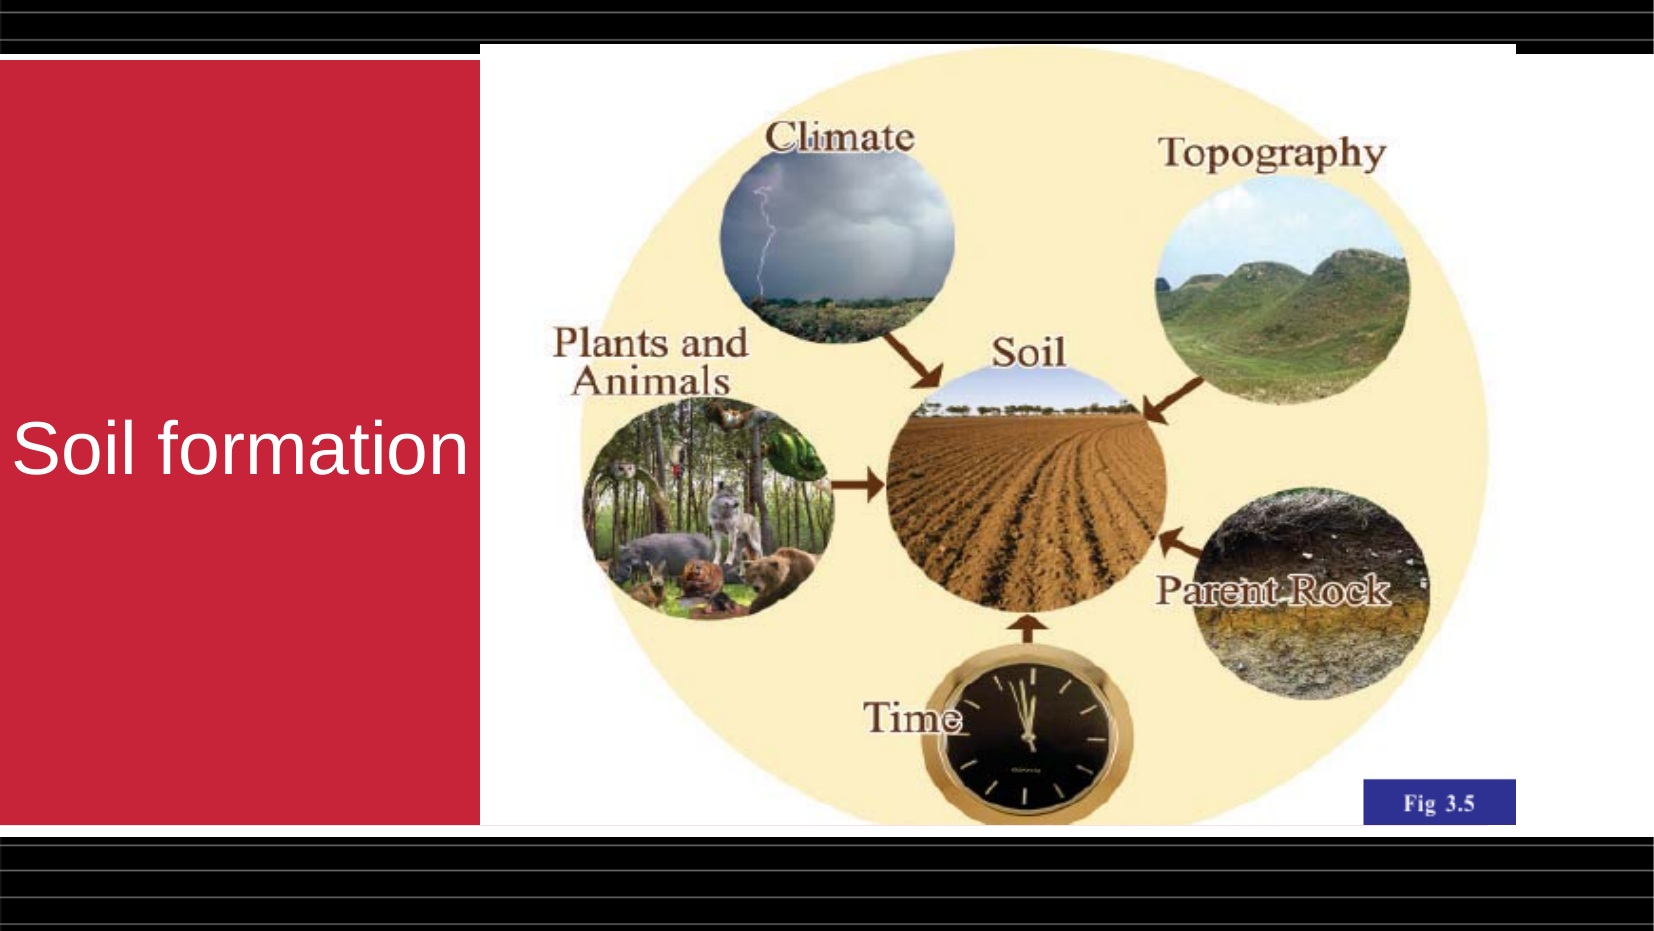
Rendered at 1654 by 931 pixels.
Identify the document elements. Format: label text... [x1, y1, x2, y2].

picture [0, 837, 1654, 931]
picture [0, 0, 1654, 826]
title Soil formation [0, 60, 480, 826]
